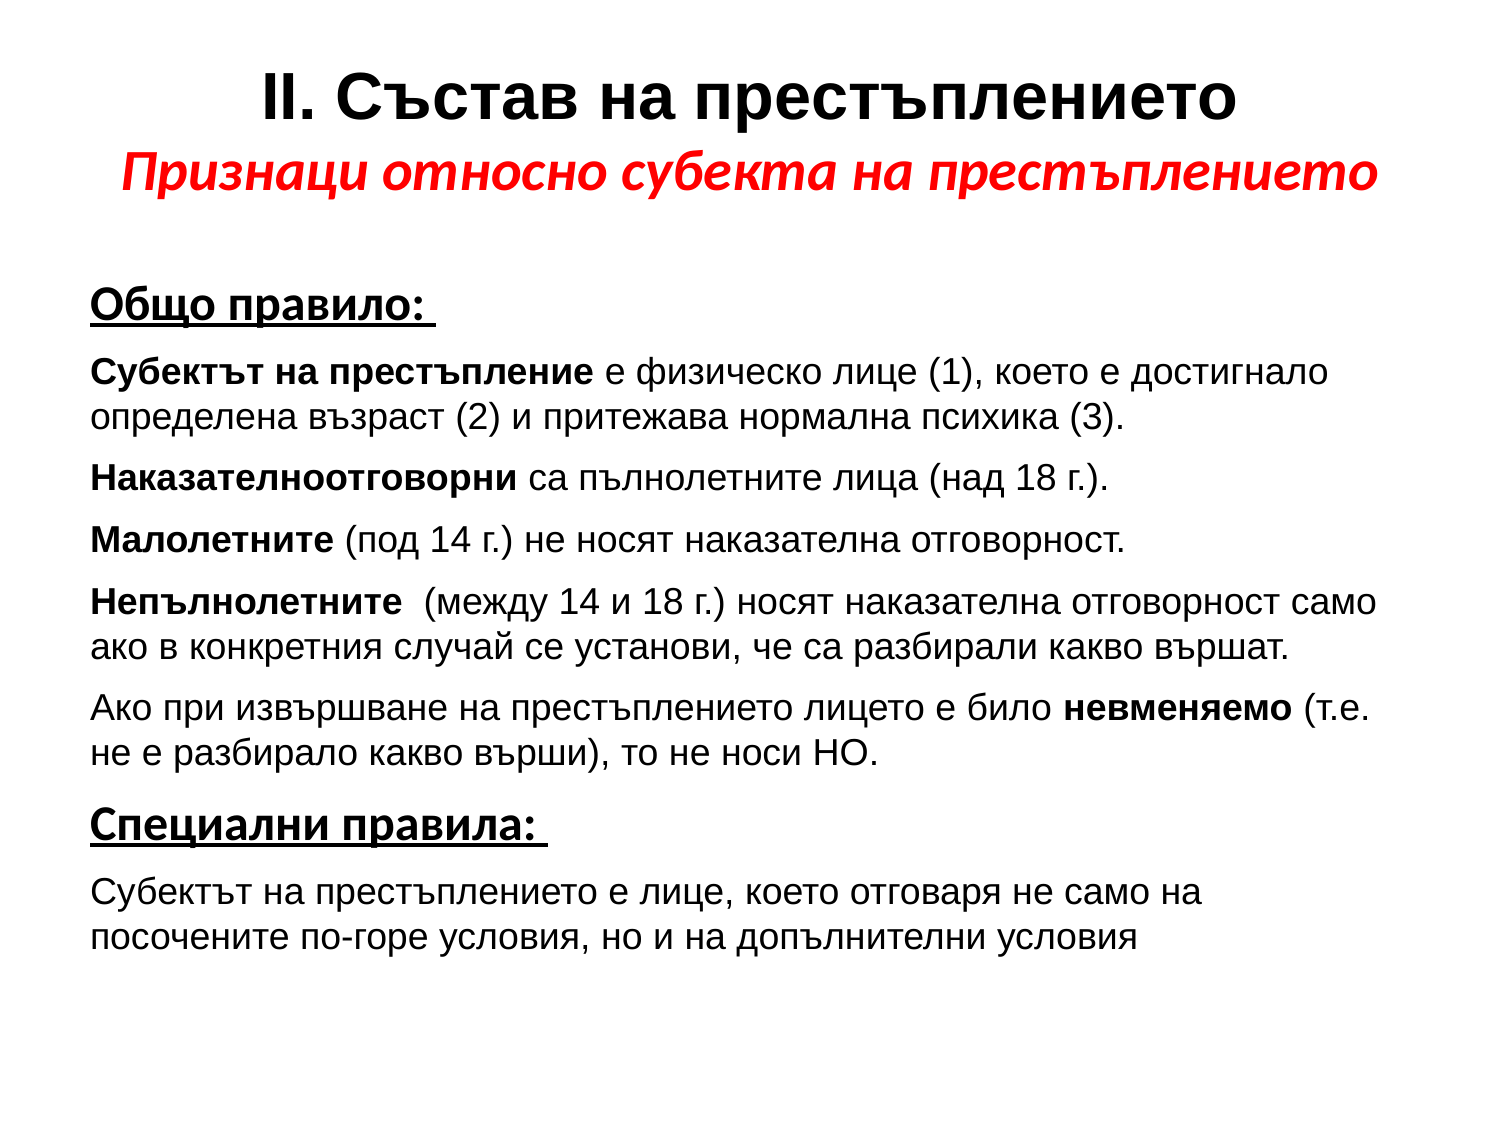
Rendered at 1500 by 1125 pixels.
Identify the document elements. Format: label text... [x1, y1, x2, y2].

list Общо правило: Субектът на престъпление е физическо лице (1), което е достигнало определена възраст (2) и притежава нормална психика (3). Наказателноотговорни са пълнолетните лица (над 18 г.). Малолетните (под 14 г.) не носят наказателна отговорност. Непълнолетните (между 14 и 18 г.) носят наказателна отговорност само ако в конкретния случай се установи, че са разбирали какво вършат. Ако при извършване на престъплението лицето е било невменяемо (т.е. не е разбирало какво върши), то не носи НО. Специални правила: Субектът на престъплението е лице, което отговаря не само на посочените по-горе условия, но и на допълнителни условия [75, 262, 1426, 1005]
title II. Състав на престъплението Признаци относно субекта на престъплението [75, 45, 1426, 262]
